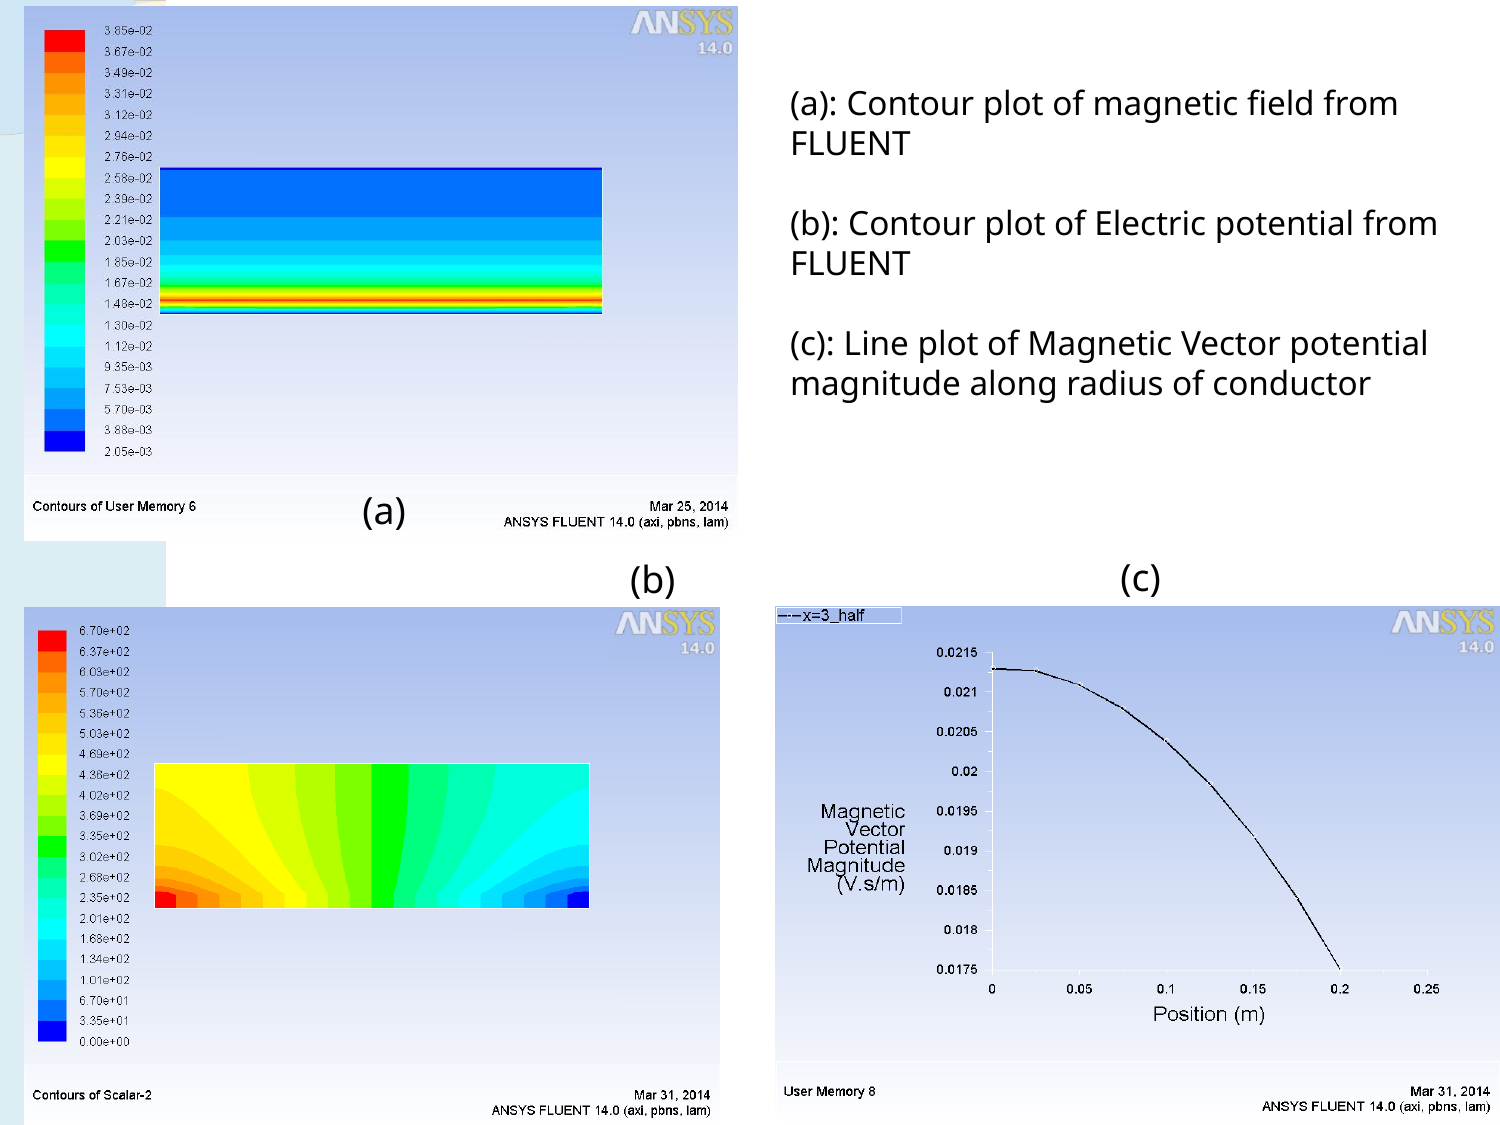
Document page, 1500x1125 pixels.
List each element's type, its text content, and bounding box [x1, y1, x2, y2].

text_box (a): Contour plot of magnetic field from FLUENT (b): Contour plot of Electric potential from FLUENT (c): Line plot of Magnetic Vector potential magnitude along radius of conductor [775, 74, 1499, 410]
picture [24, 607, 720, 1125]
text_box (c) [1105, 546, 1176, 606]
text_box (a) [347, 479, 421, 540]
text_box (b) [615, 548, 691, 609]
picture [24, 6, 738, 541]
picture [775, 606, 1500, 1125]
